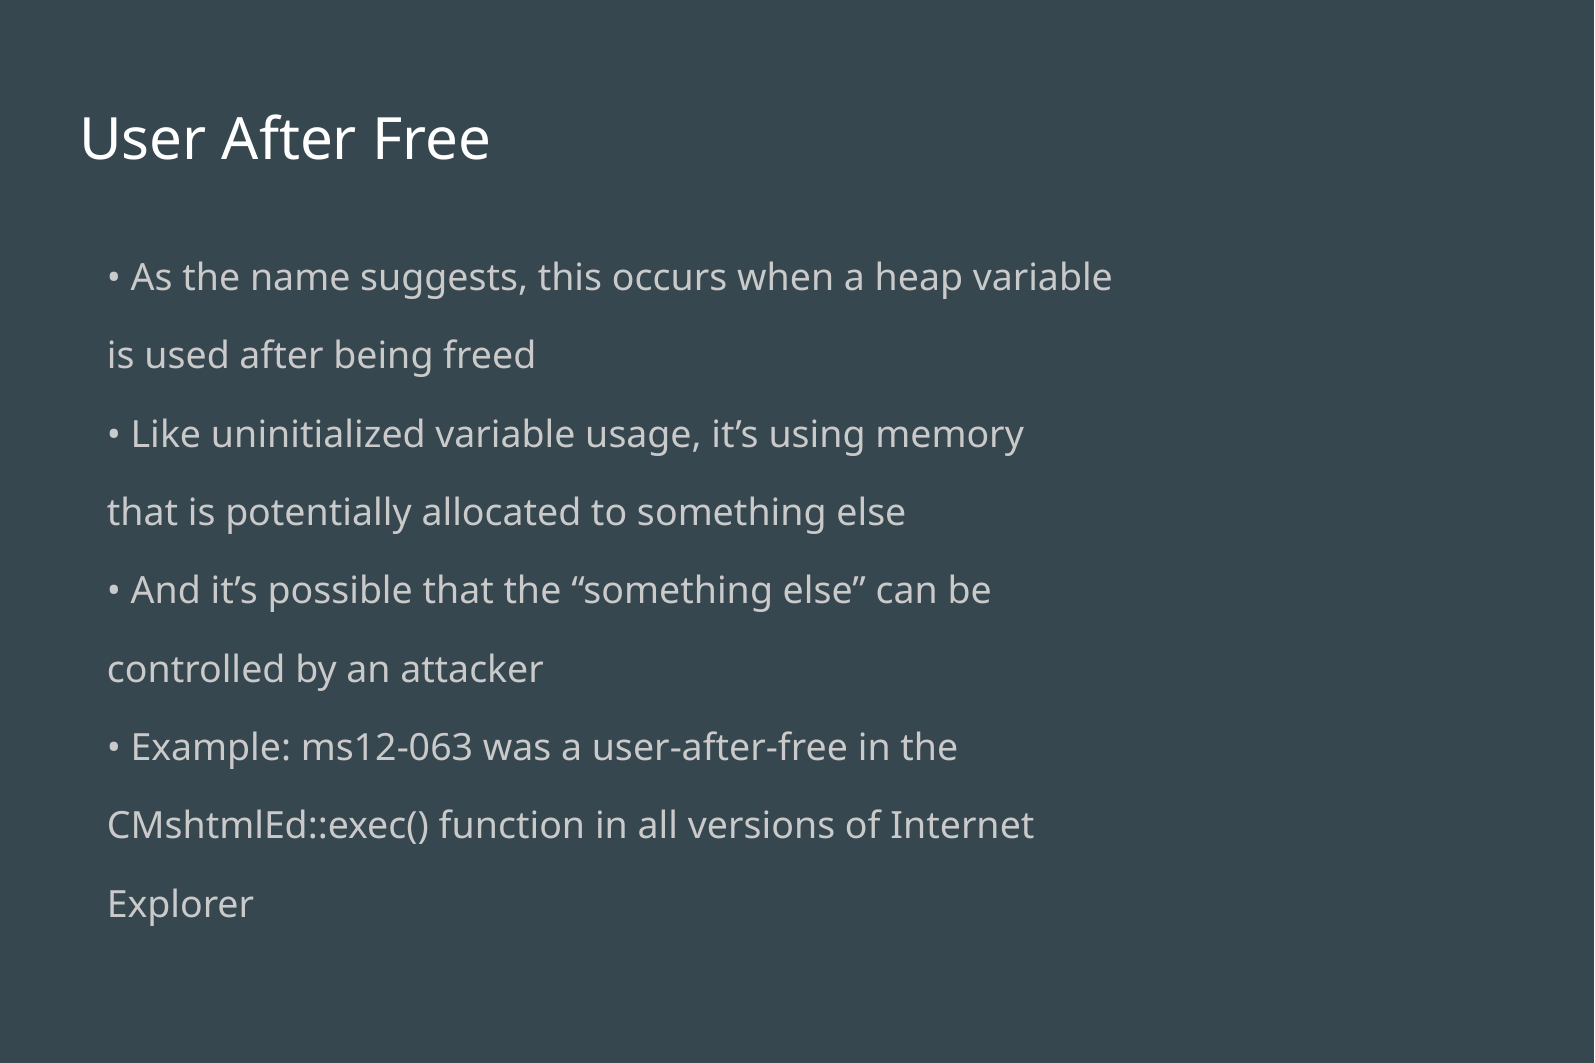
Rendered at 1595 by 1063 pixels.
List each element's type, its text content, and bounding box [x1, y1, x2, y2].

list • As the name suggests, this occurs when a heap variable is used after being freed • Like uninitialized variable usage, it’s using memory that is potentially allocated to something else • And it’s possible that the “something else” can be controlled by an attacker • Example: ms12-063 was a user-after-free in the CMshtmlEd::exec() function in all versions of Internet Explorer [54, 238, 1541, 945]
title User After Free [79, 48, 1449, 227]
